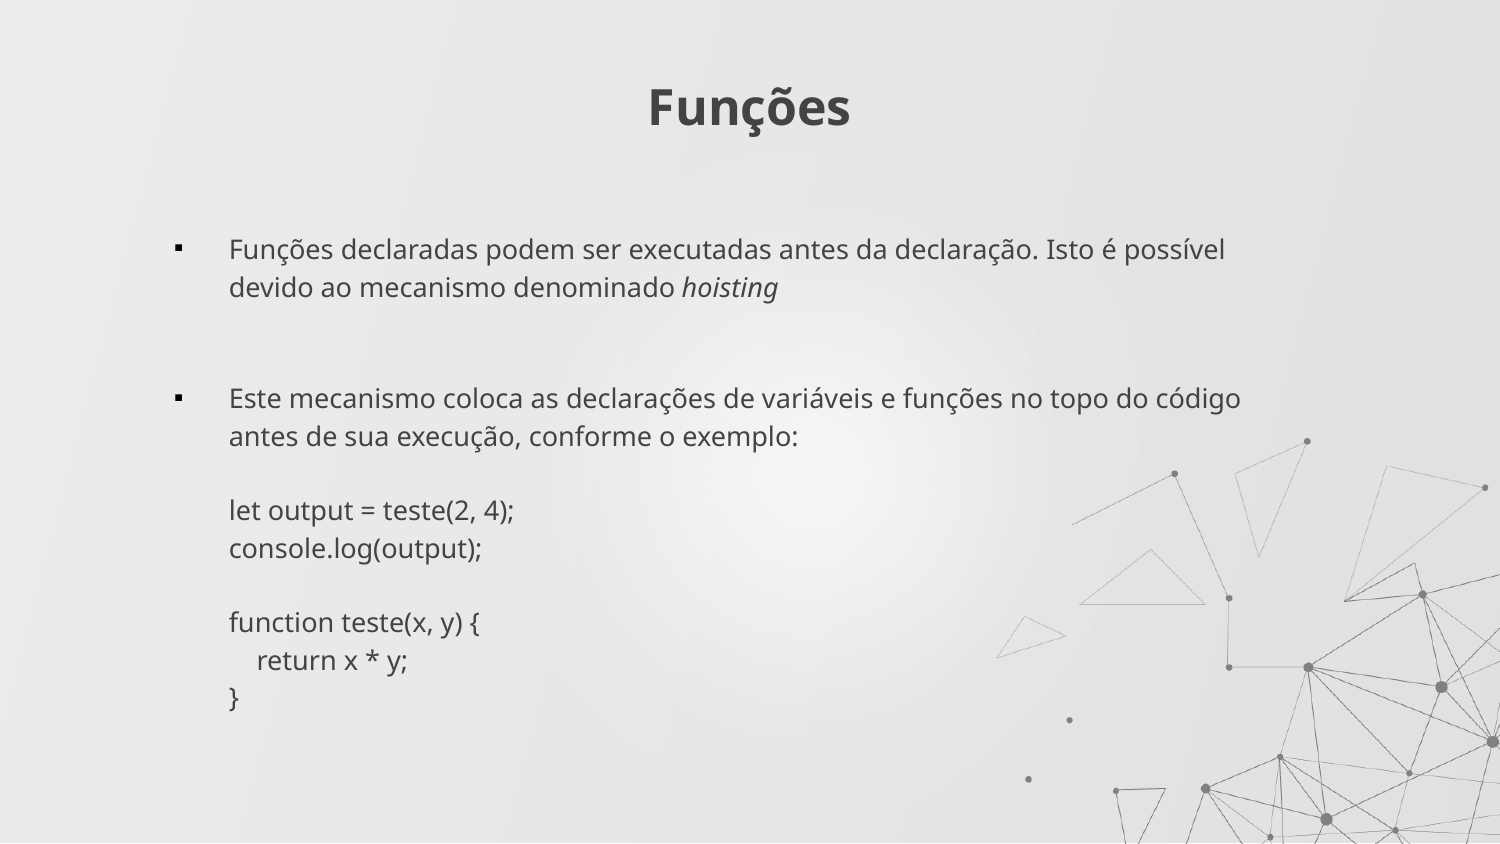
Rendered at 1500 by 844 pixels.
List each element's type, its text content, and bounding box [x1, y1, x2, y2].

picture [0, 0, 1500, 844]
list Funções declaradas podem ser executadas antes da declaração. Isto é possível devido ao mecanismo denominado hoisting Este mecanismo coloca as declarações de variáveis e funções no topo do código antes de sua execução, conforme o exemplo: let output = teste(2, 4); console.log(output); function teste(x, y) { return x * y; } [142, 216, 1278, 455]
title Funções [60, 60, 1441, 216]
